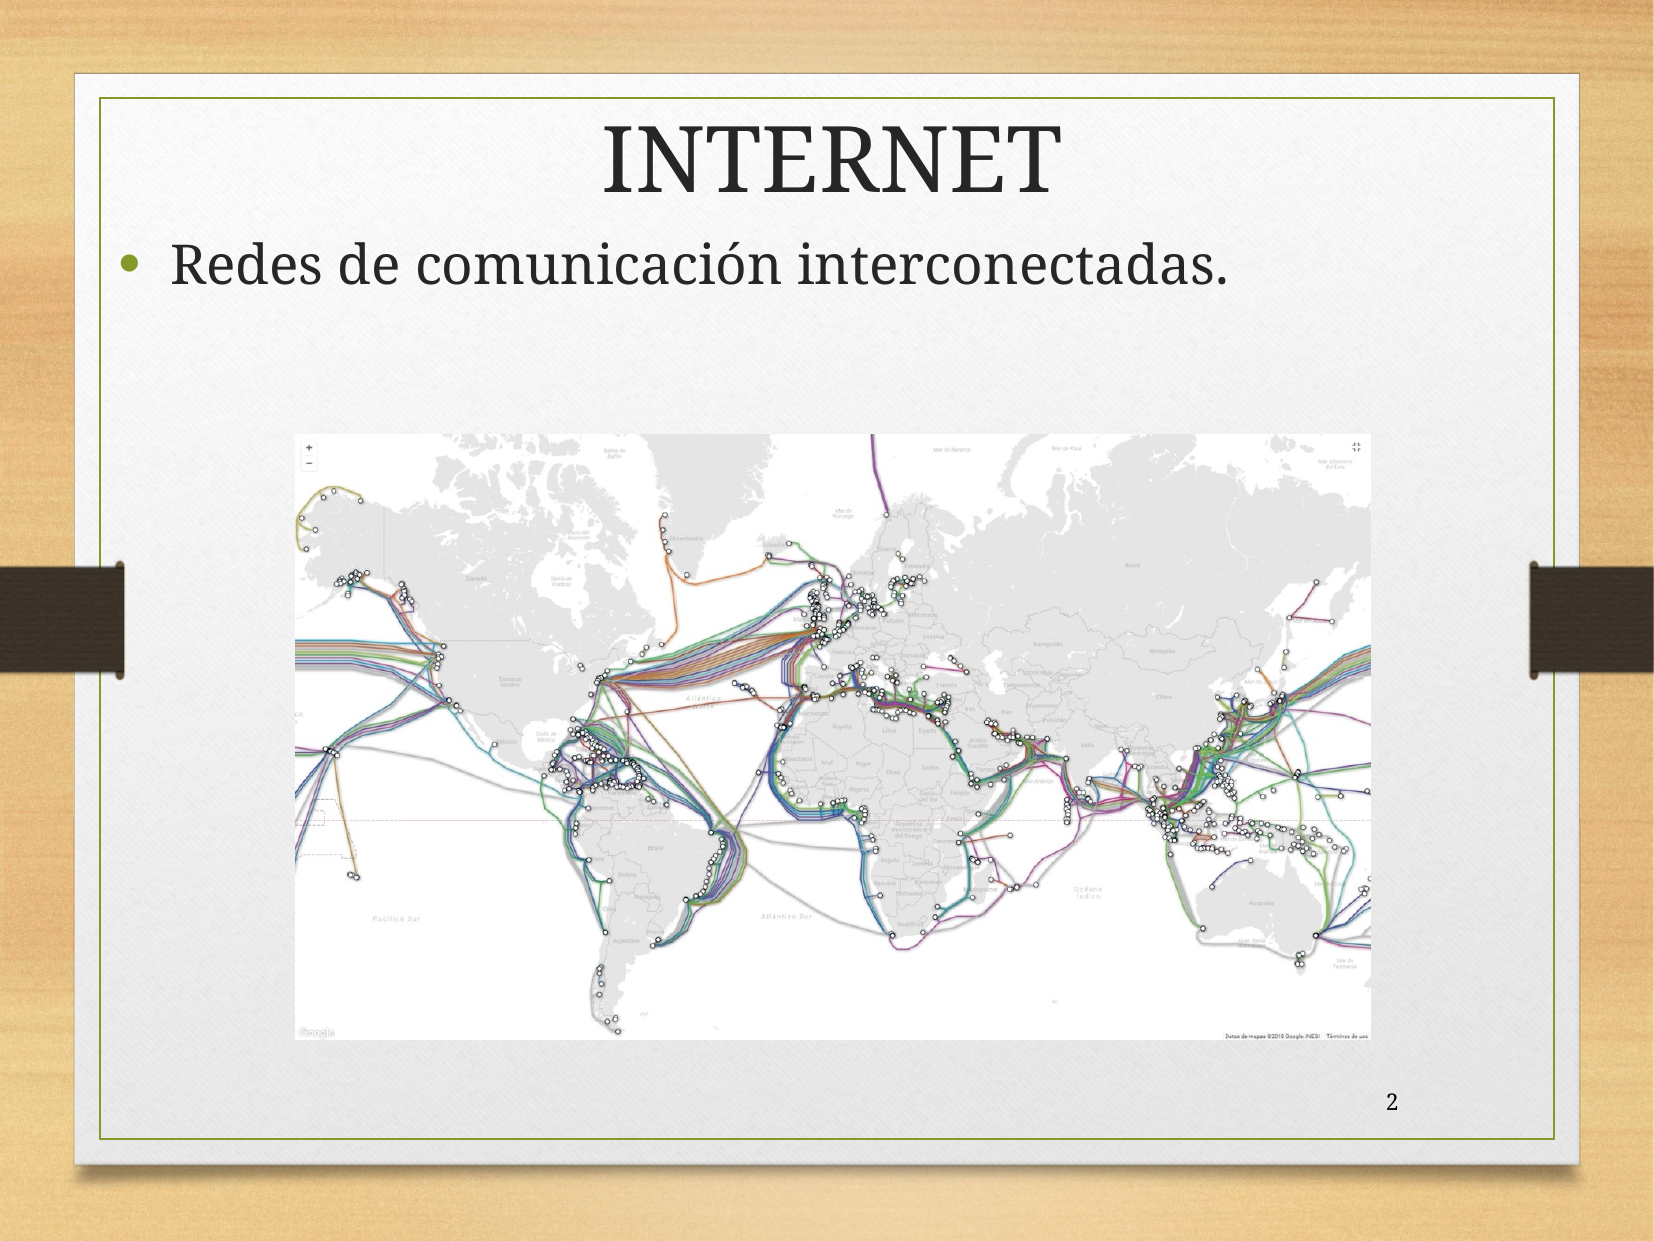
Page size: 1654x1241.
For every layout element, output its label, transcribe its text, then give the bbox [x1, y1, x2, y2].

list Redes de comunicación interconectadas. [103, 221, 1592, 1019]
picture [295, 434, 1371, 1040]
text_box [1370, 1077, 1443, 1129]
title INTERNET [88, 51, 1577, 259]
